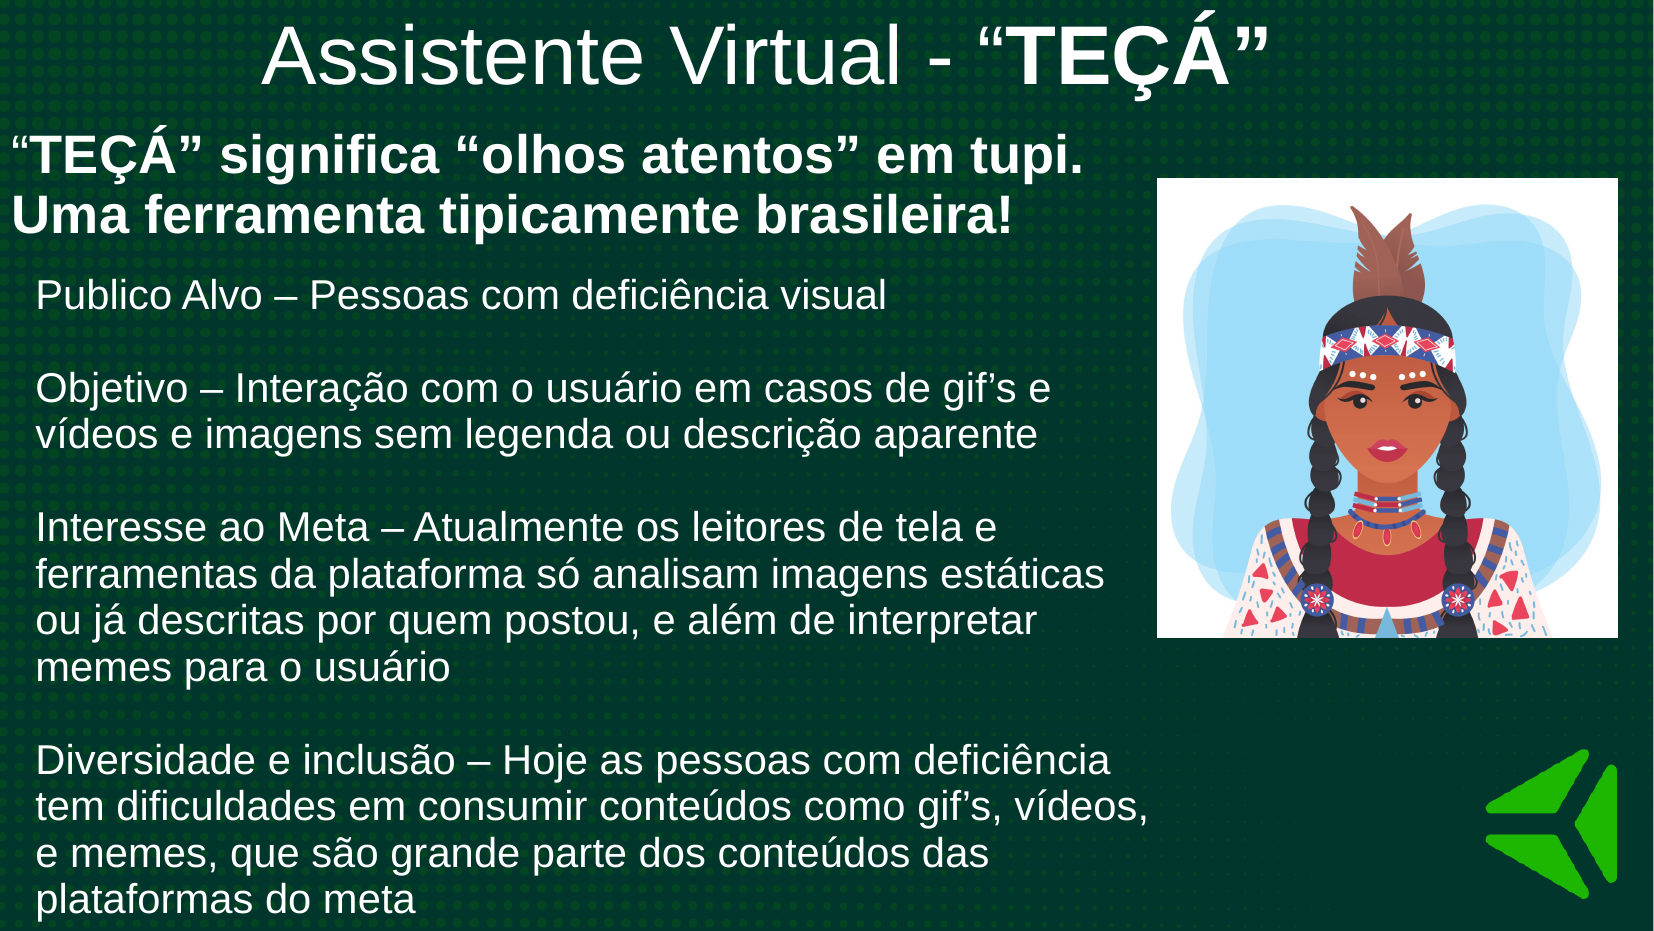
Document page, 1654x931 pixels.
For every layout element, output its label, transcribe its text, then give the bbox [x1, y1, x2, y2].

text_box Assistente Virtual - “TEÇÁ” [59, 9, 1477, 178]
text_box Publico Alvo – Pessoas com deficiência visual Objetivo – Interação com o usuário em casos de gif’s e vídeos e imagens sem legenda ou descrição aparente Interesse ao Meta – Atualmente os leitores de tela e ferramentas da plataforma só analisam imagens estáticas ou já descritas por quem postou, e além de interpretar memes para o usuário Diversidade e inclusão – Hoje as pessoas com deficiência tem dificuldades em consumir conteúdos como gif’s, vídeos, e memes, que são grande parte dos conteúdos das plataformas do meta [35, 271, 1158, 931]
text_box “TEÇÁ” significa “olhos atentos” em tupi. Uma ferramenta tipicamente brasileira! [11, 124, 1430, 423]
picture [0, 0, 1654, 931]
